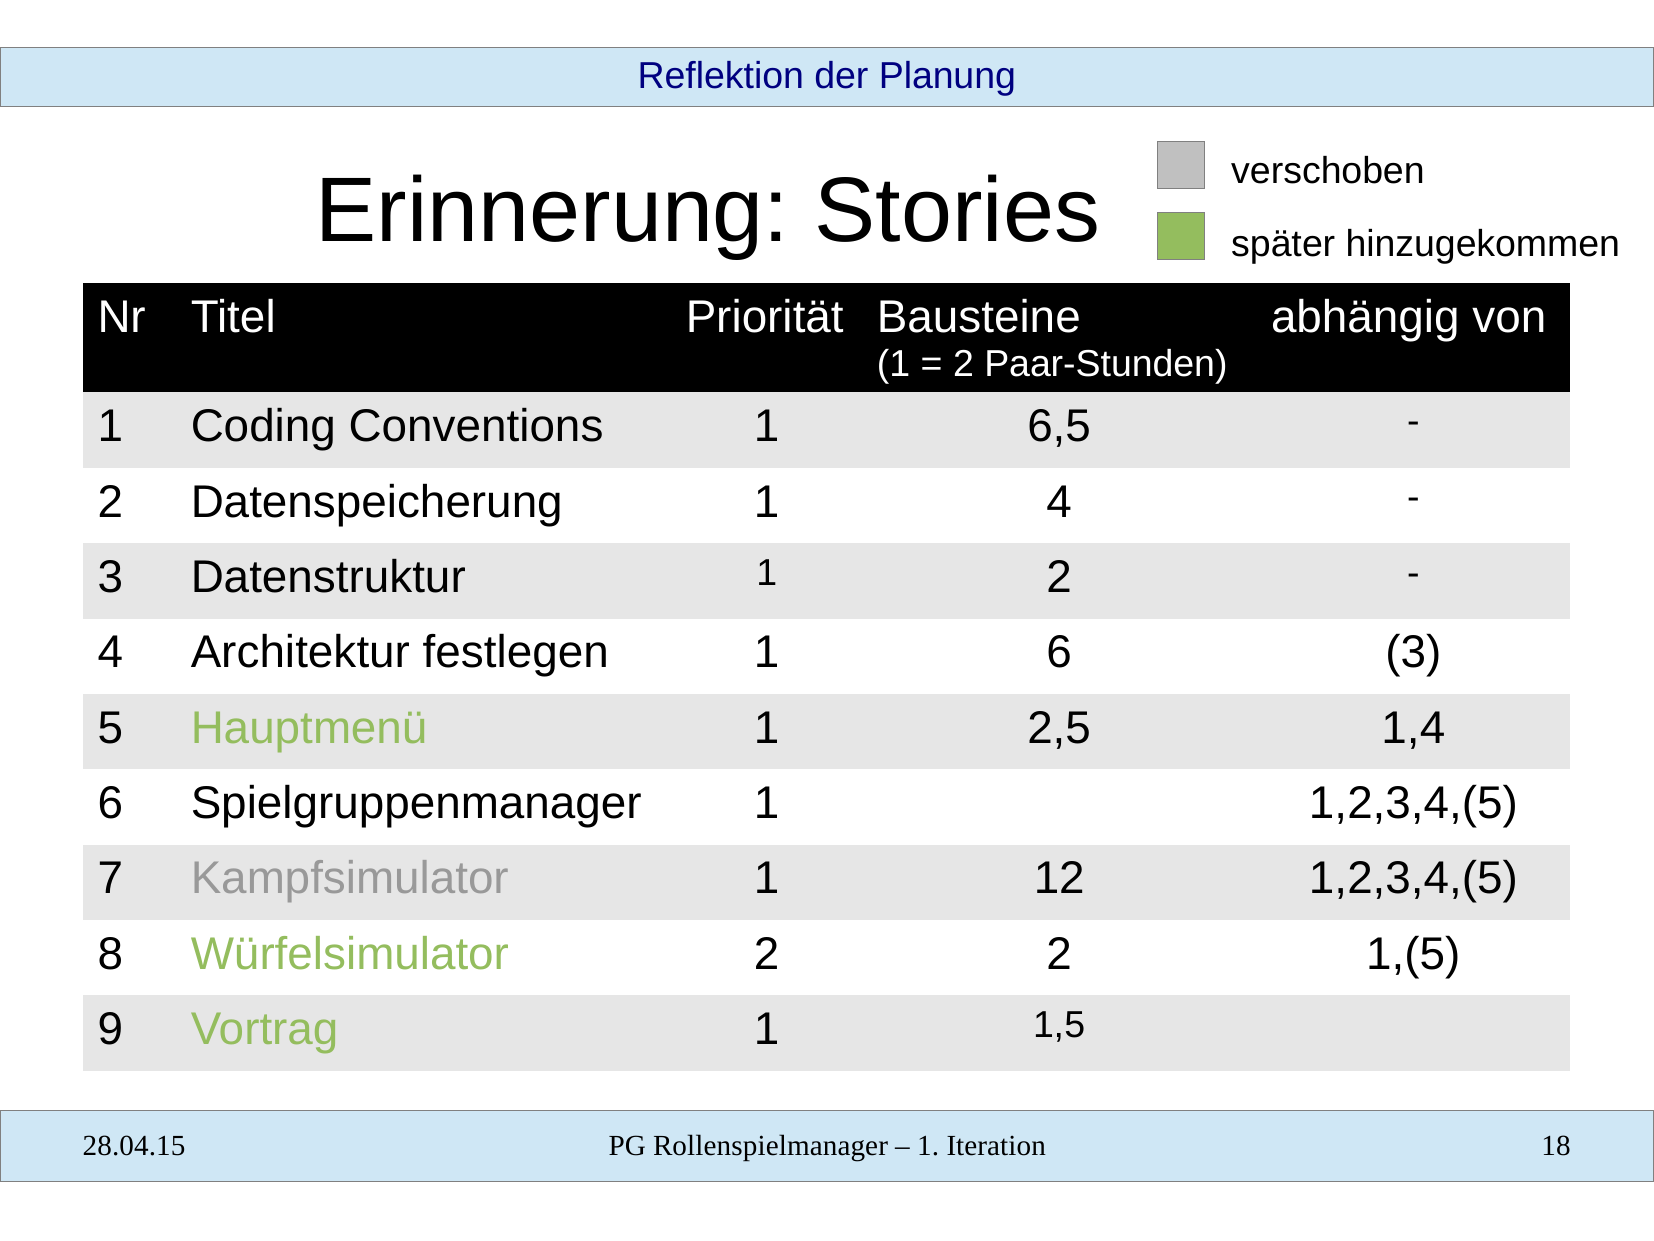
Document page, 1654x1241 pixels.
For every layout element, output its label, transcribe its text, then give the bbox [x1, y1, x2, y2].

table_cell Kampfsimulator [176, 845, 671, 920]
table_cell Vortrag [176, 995, 671, 1071]
table_cell 3 [83, 543, 176, 619]
table_cell (3) [1256, 619, 1570, 694]
table_cell 1 [671, 392, 862, 468]
table_header abhängig von [1256, 283, 1570, 392]
table_cell - [1256, 392, 1570, 468]
table_cell - [1256, 543, 1570, 619]
table_cell - [1256, 468, 1570, 543]
table_cell 4 [83, 619, 176, 694]
table_header Titel [176, 283, 671, 392]
table_cell Datenstruktur [176, 543, 671, 619]
table_header Nr [83, 283, 176, 392]
table_cell 1,(5) [1256, 920, 1570, 995]
table_cell 1 [671, 619, 862, 694]
table_cell 1,2,3,4,(5) [1256, 769, 1570, 845]
table_cell 1 [671, 468, 862, 543]
table_cell 1,4 [1256, 694, 1570, 769]
table_cell 2 [862, 543, 1256, 619]
table_cell Spielgruppenmanager [176, 769, 671, 845]
table_cell Würfelsimulator [176, 920, 671, 995]
table_cell 1 [671, 845, 862, 920]
table_cell 9 [83, 995, 176, 1071]
table_cell 1,5 [862, 995, 1256, 1071]
table_cell 2 [862, 920, 1256, 995]
table_cell 6 [862, 619, 1256, 694]
table_cell 1,2,3,4,(5) [1256, 845, 1570, 920]
table_cell 2 [671, 920, 862, 995]
table_header Bausteine (1 = 2 Paar-Stunden) [862, 283, 1256, 392]
table_cell 1 [671, 543, 862, 619]
table_cell Datenspeicherung [176, 468, 671, 543]
table_cell 12 [862, 845, 1256, 920]
text_box Reflektion der Planung [0, 47, 1654, 105]
table_cell Hauptmenü [176, 694, 671, 769]
text_box später hinzugekommen [1216, 214, 1635, 272]
table_header Priorität [671, 283, 862, 392]
table_cell 2,5 [862, 694, 1256, 769]
table_cell 1 [671, 694, 862, 769]
text_box [1157, 212, 1205, 260]
table_cell Architektur festlegen [176, 619, 671, 694]
table_cell [1256, 995, 1570, 1071]
text_box verschoben [1216, 141, 1477, 199]
title Erinnerung: Stories [0, 106, 1453, 314]
table_cell 1 [671, 769, 862, 845]
text_box [1157, 141, 1205, 189]
table_cell Coding Conventions [176, 392, 671, 468]
table_cell 1 [671, 995, 862, 1071]
table_cell 2 [83, 468, 176, 543]
table_cell 8 [83, 920, 176, 995]
table_cell 5 [83, 694, 176, 769]
table_cell 7 [83, 845, 176, 920]
table_cell 4 [862, 468, 1256, 543]
table_cell 6,5 [862, 392, 1256, 468]
table_cell [862, 769, 1256, 845]
table_cell 1 [83, 392, 176, 468]
table_cell 6 [83, 769, 176, 845]
